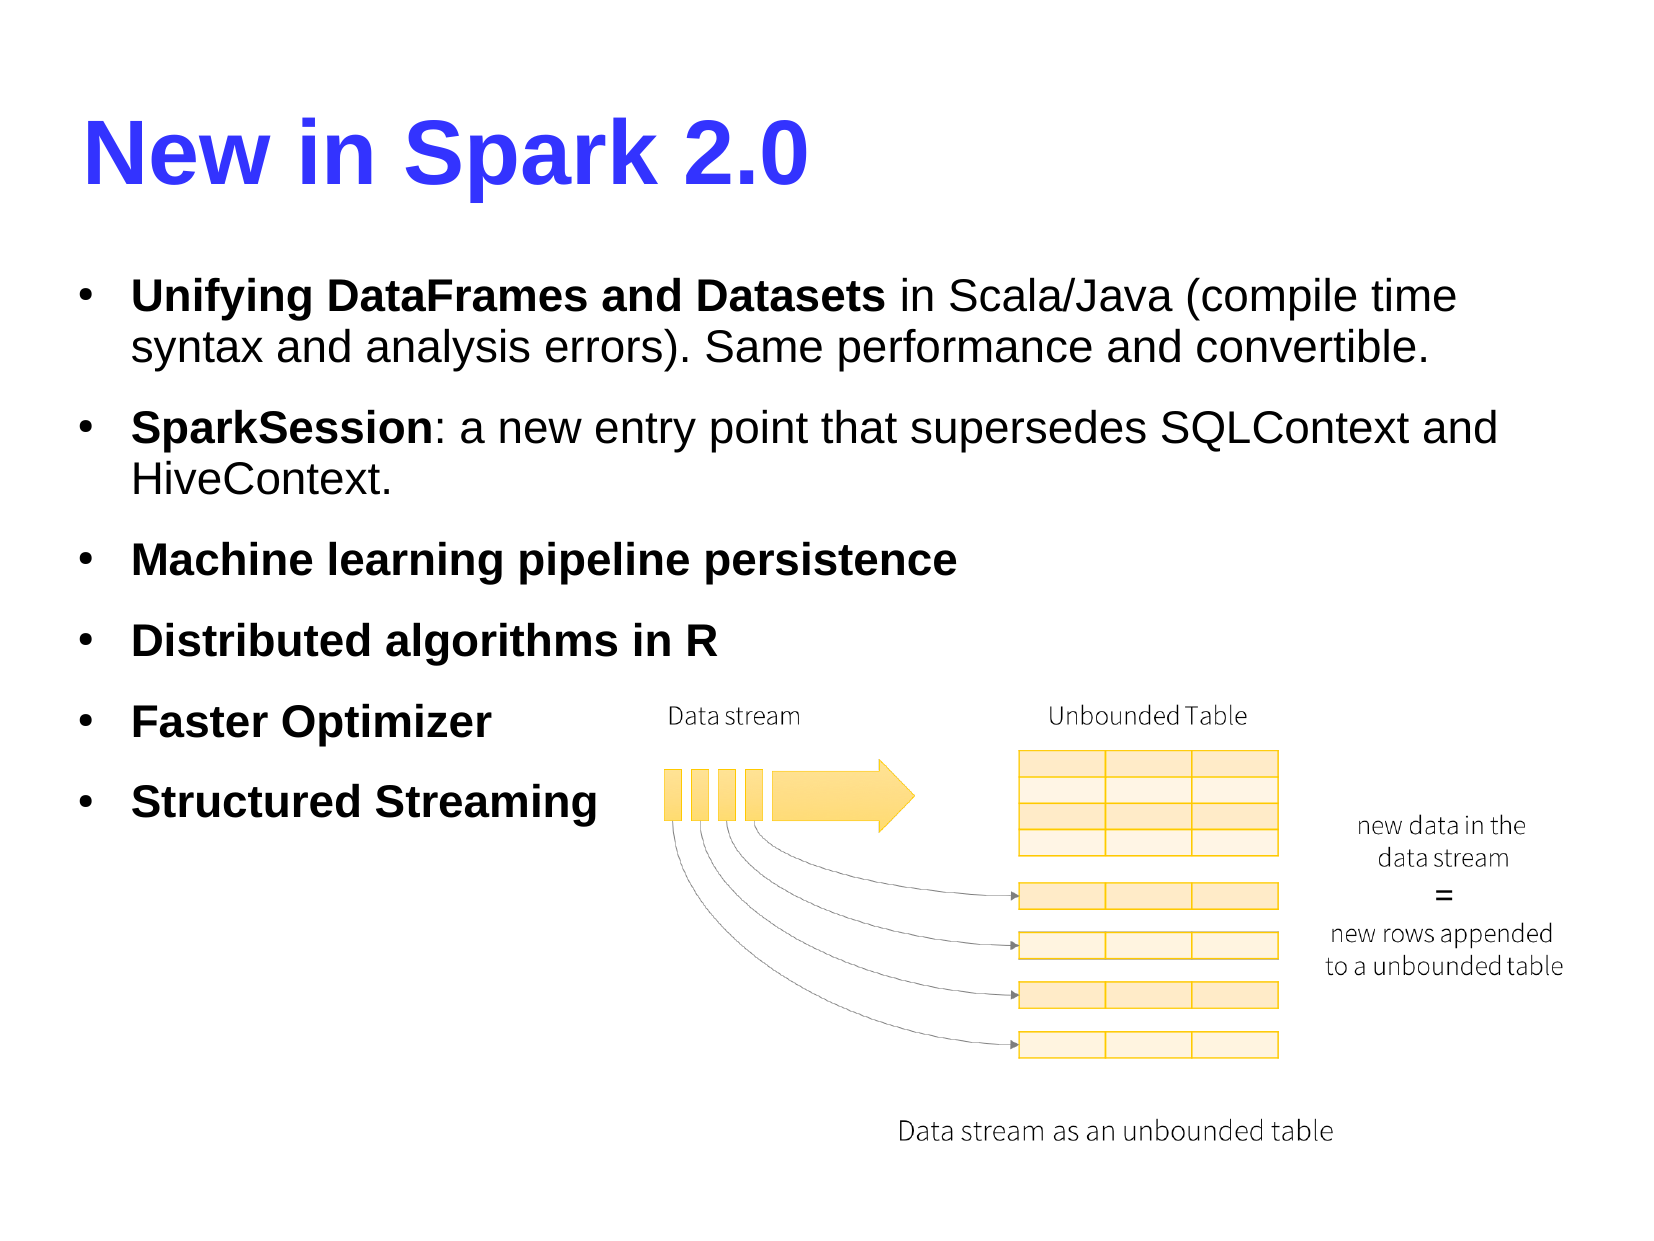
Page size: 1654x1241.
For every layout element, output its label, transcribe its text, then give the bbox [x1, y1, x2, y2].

title New in Spark 2.0 [82, 49, 1571, 257]
list Unifying DataFrames and Datasets in Scala/Java (compile time syntax and analysis errors). Same performance and convertible. SparkSession: a new entry point that supersedes SQLContext and HiveContext. Machine learning pipeline persistence Distributed algorithms in R Faster Optimizer Structured Streaming [60, 270, 1538, 886]
picture [585, 629, 1645, 1201]
